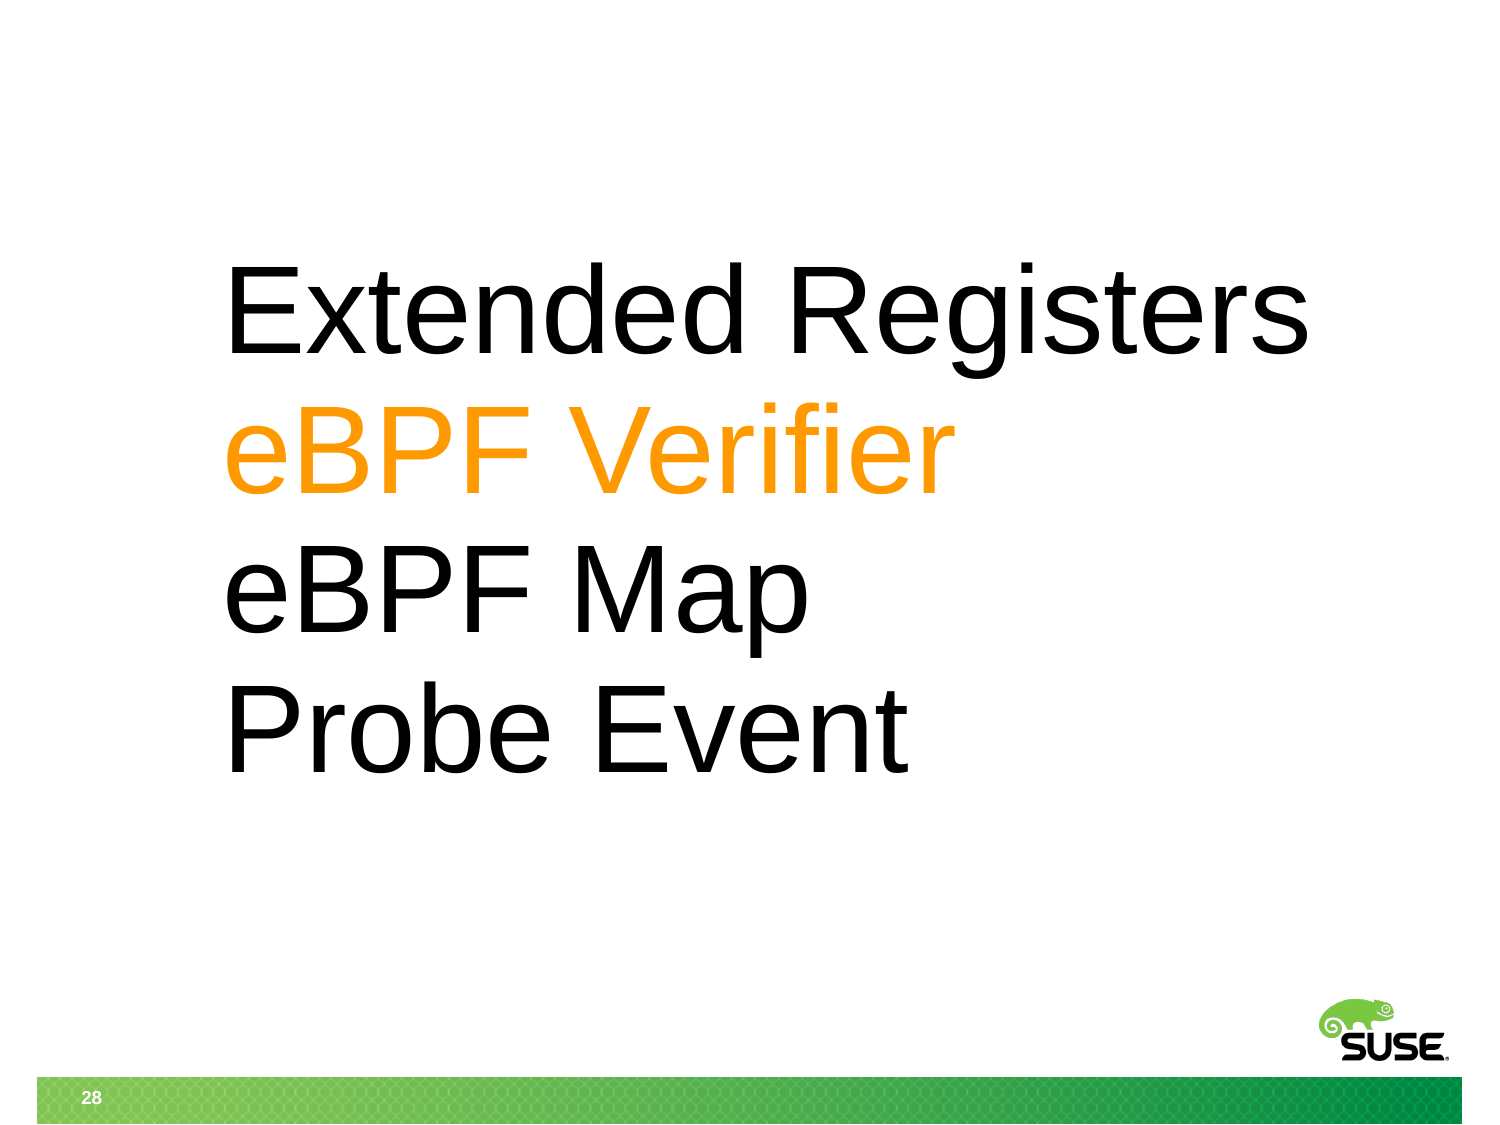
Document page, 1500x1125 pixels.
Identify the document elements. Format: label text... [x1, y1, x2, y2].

picture [1319, 999, 1449, 1061]
text_box Extended Registers eBPF Verifier eBPF Map Probe Event [207, 232, 1329, 807]
picture [37, 1077, 1462, 1124]
